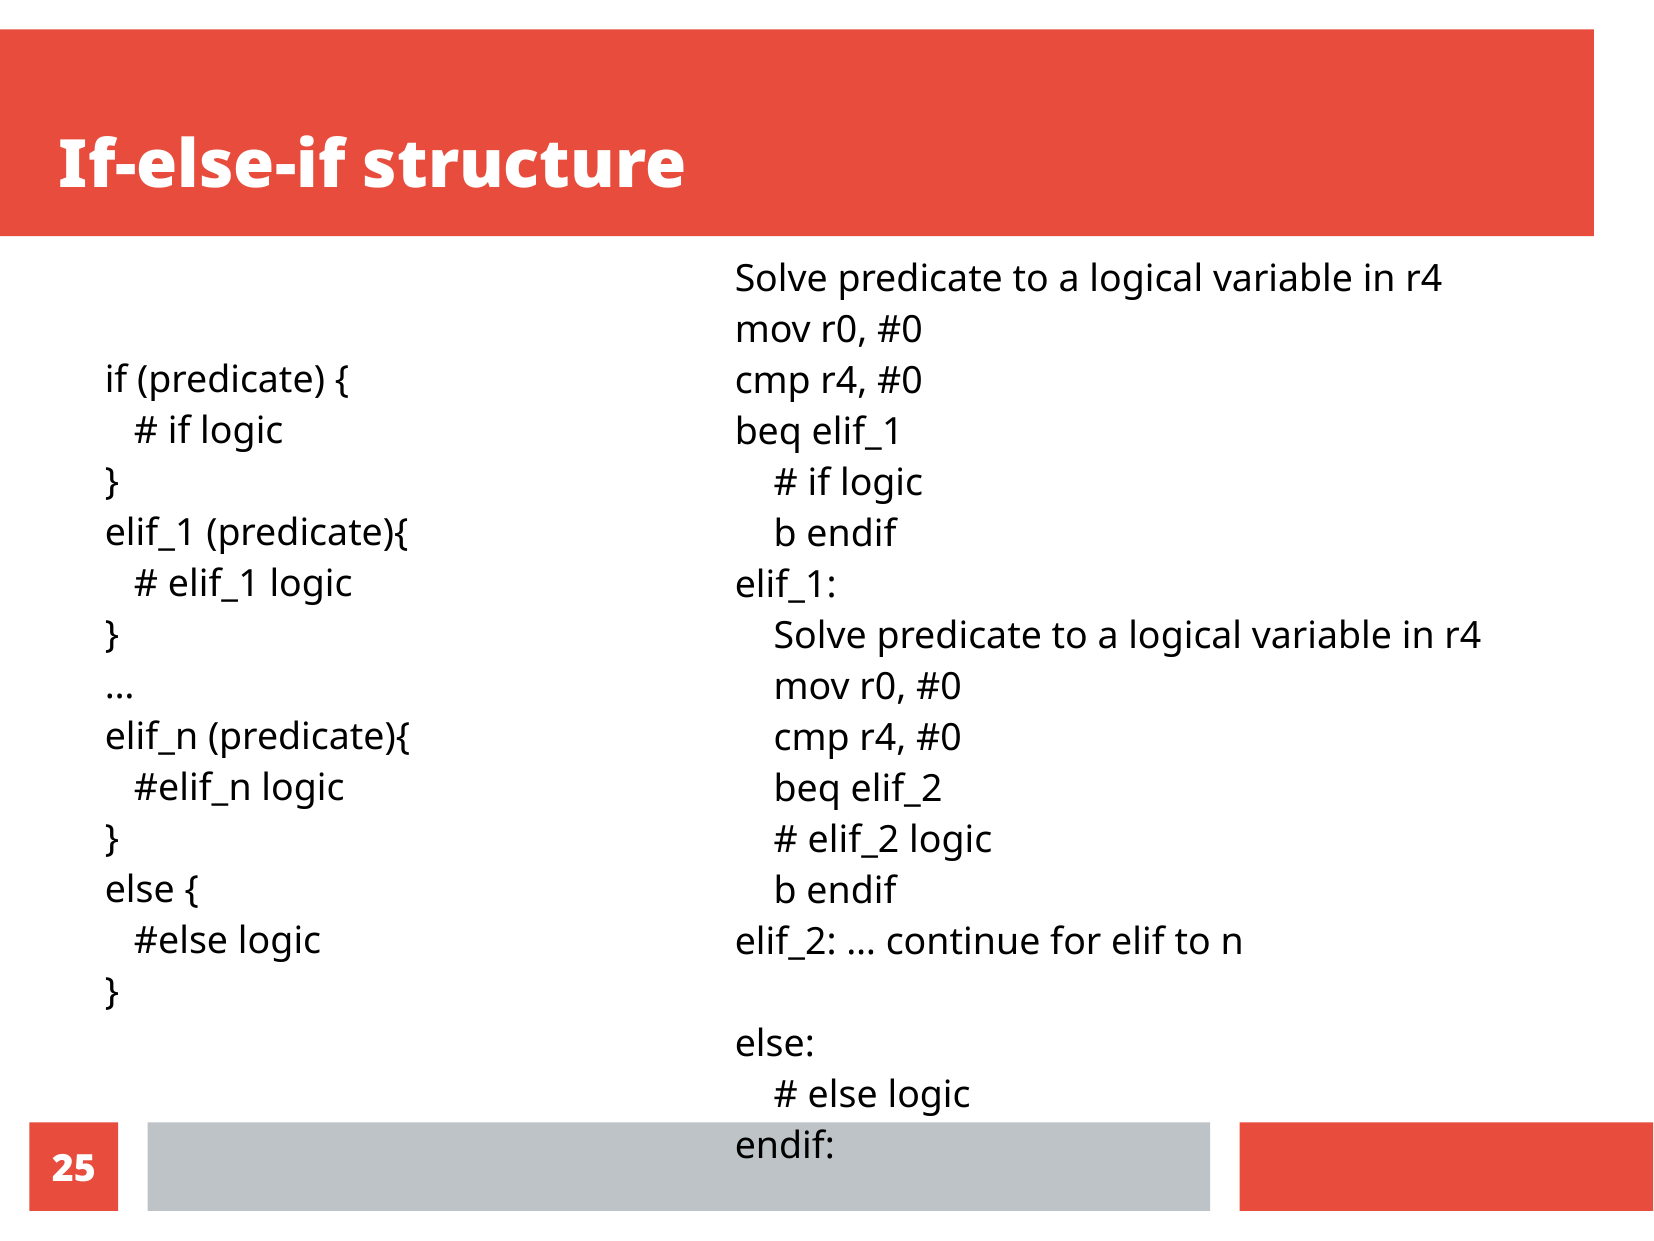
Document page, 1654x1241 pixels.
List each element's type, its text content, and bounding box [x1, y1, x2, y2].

text_box Solve predicate to a logical variable in r4 mov r0, #0 cmp r4, #0 beq elif_1 # if logic b endif elif_1: Solve predicate to a logical variable in r4 mov r0, #0 cmp r4, #0 beq elif_2 # elif_2 logic b endif elif_2: … continue for elif to n else: # else logic endif: [720, 243, 1561, 1111]
text_box if (predicate) { # if logic } elif_1 (predicate){ # elif_1 logic } … elif_n (predicate){ #elif_n logic } else { #else logic } [90, 345, 511, 976]
title If-else-if structure [58, 59, 1594, 207]
